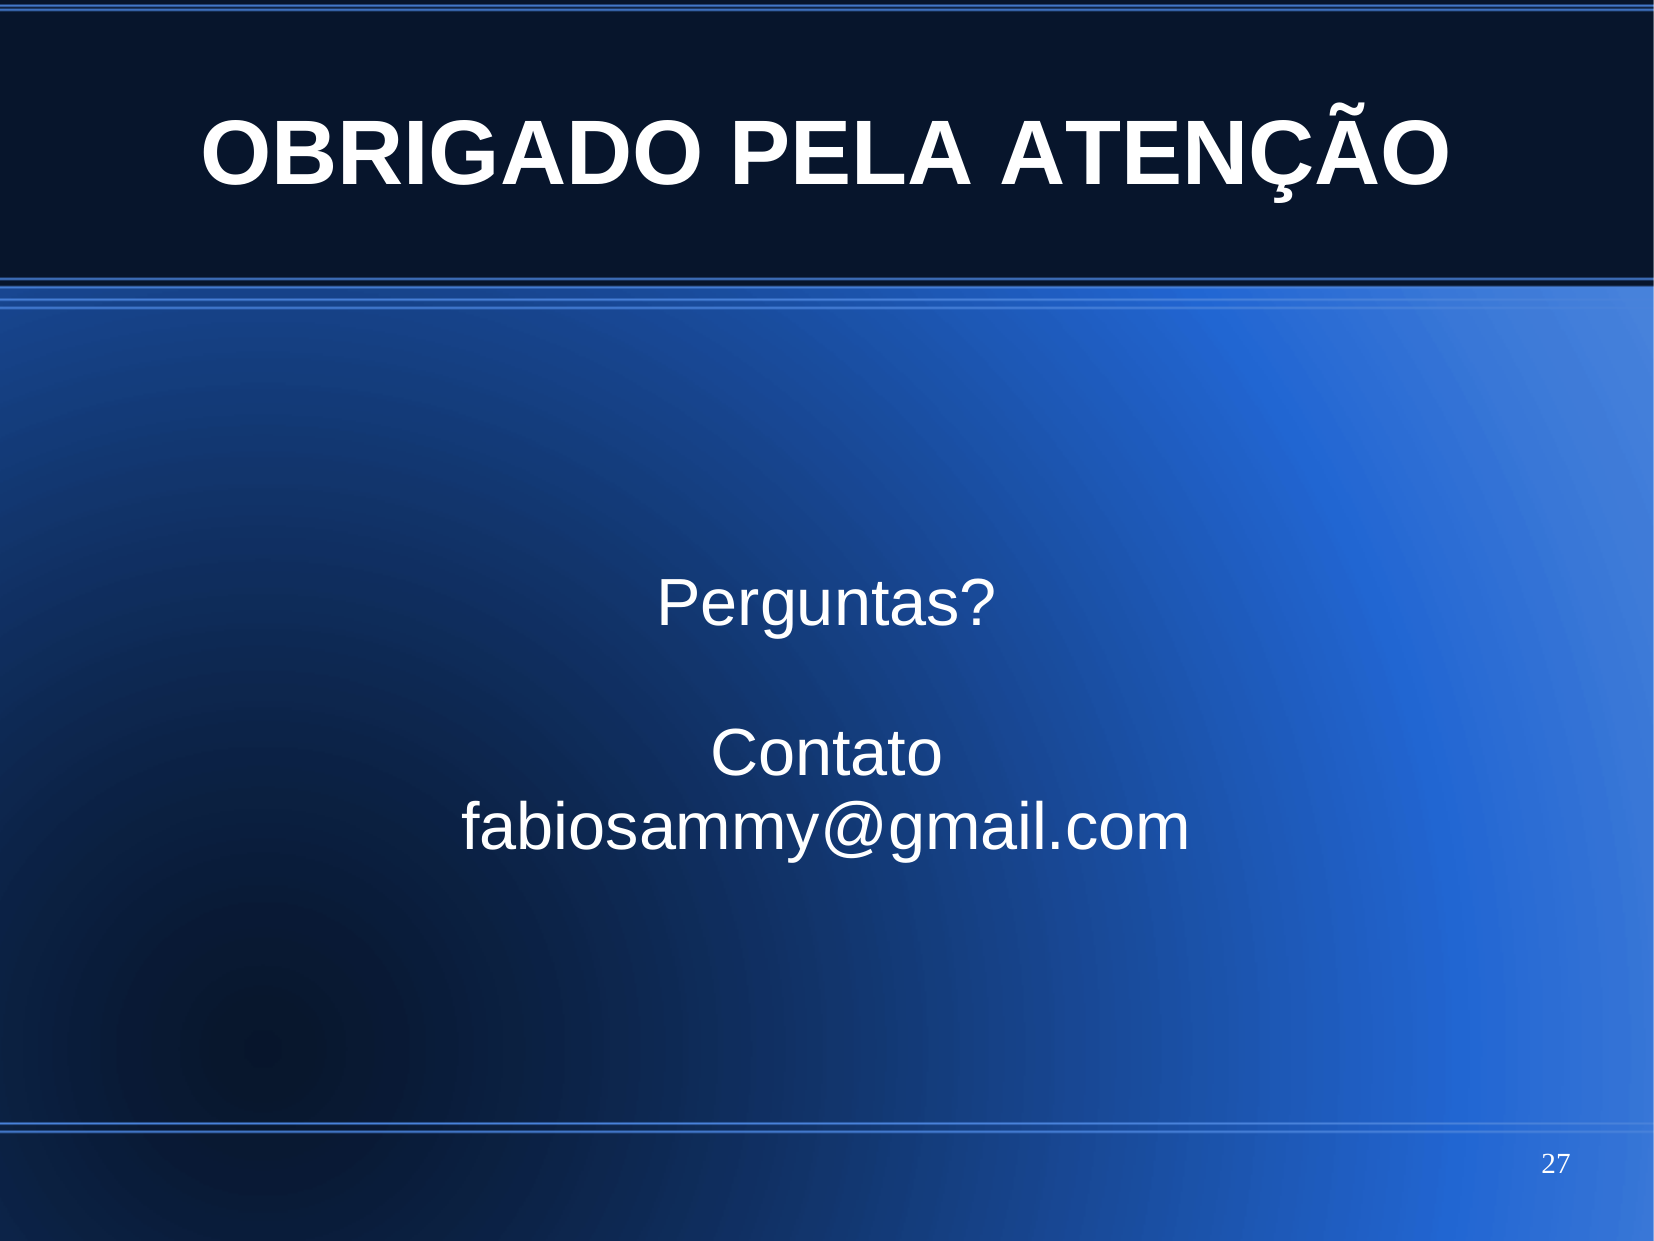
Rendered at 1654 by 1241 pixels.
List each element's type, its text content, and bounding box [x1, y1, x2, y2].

picture [0, 0, 1654, 1241]
title OBRIGADO PELA ATENÇÃO [82, 49, 1571, 257]
subtitle Perguntas? Contato fabiosammy@gmail.com [82, 355, 1571, 1075]
